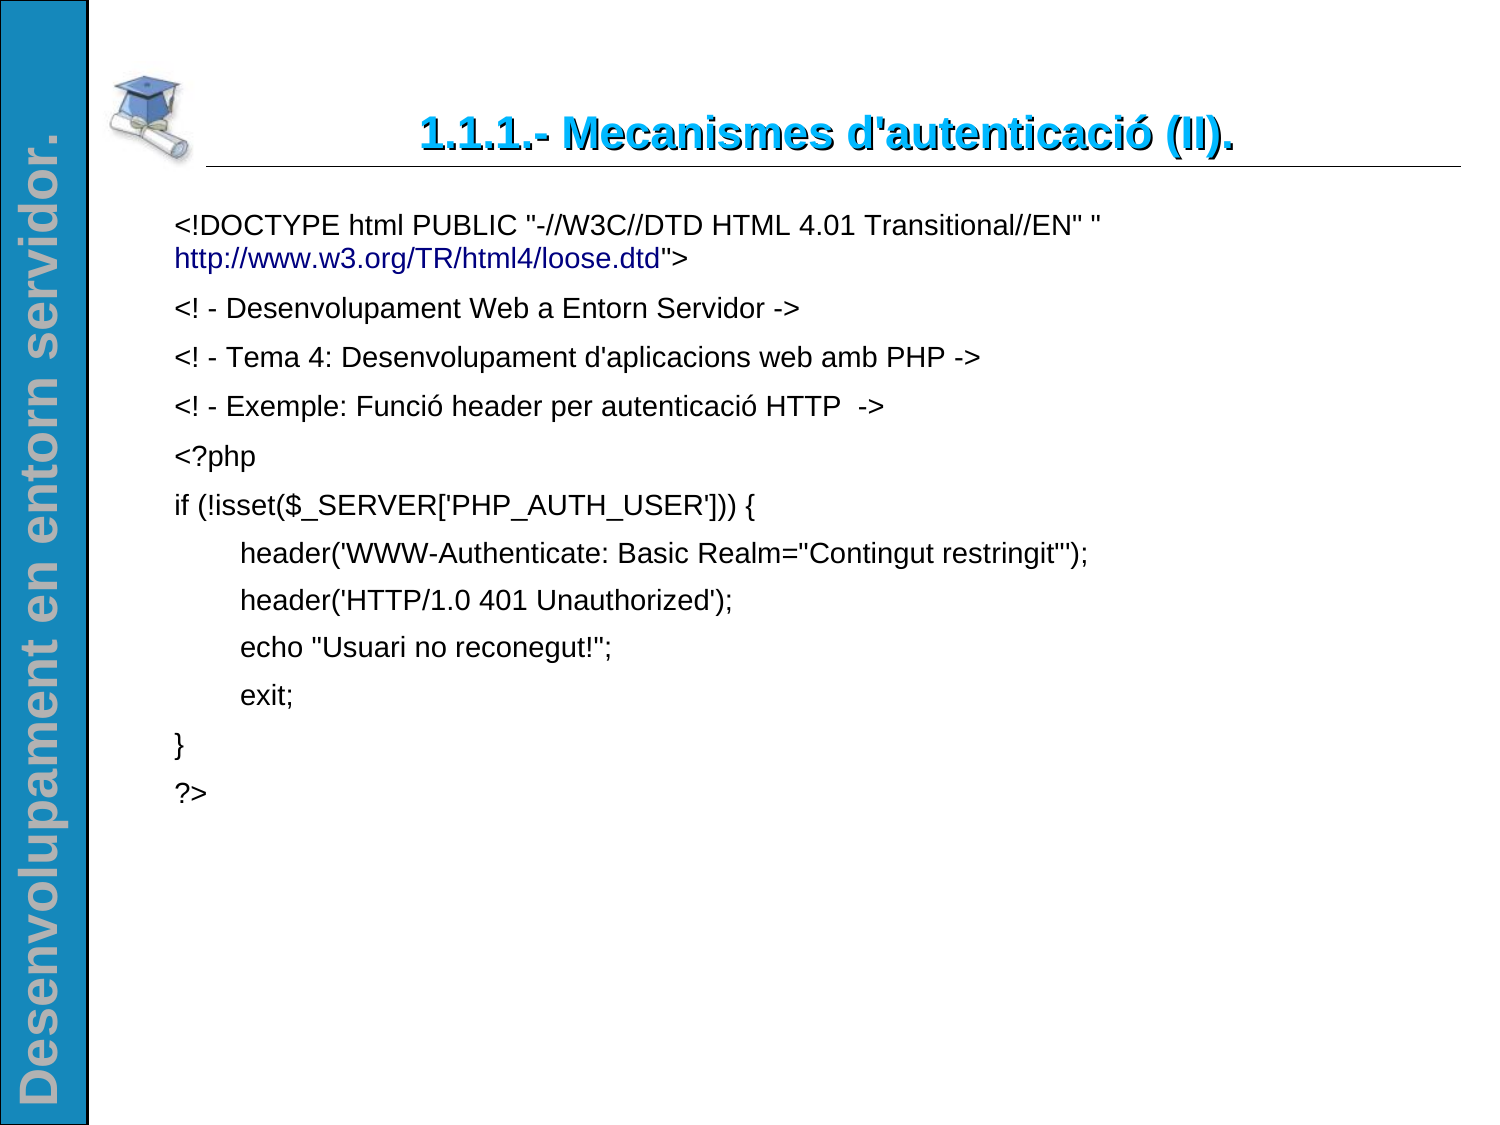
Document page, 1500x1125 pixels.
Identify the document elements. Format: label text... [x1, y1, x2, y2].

picture [93, 61, 206, 174]
title 1.1.1.- Mecanismes d'autenticació (II). [206, 88, 1447, 178]
list <!DOCTYPE html PUBLIC "-//W3C//DTD HTML 4.01 Transitional//EN" "http://www.w3.org/TR/html4/loose.dtd"> <! - Desenvolupament Web a Entorn Servidor -> <! - Tema 4: Desenvolupament d'aplicacions web amb PHP -> <! - Exemple: Funció header per autenticació HTTP -> <?php if (!isset($_SERVER['PHP_AUTH_USER'])) { header('WWW-Authenticate: Basic Realm="Contingut restringit"'); header('HTTP/1.0 401 Unauthorized'); echo "Usuari no reconegut!"; exit; } ?> [118, 209, 1477, 1093]
